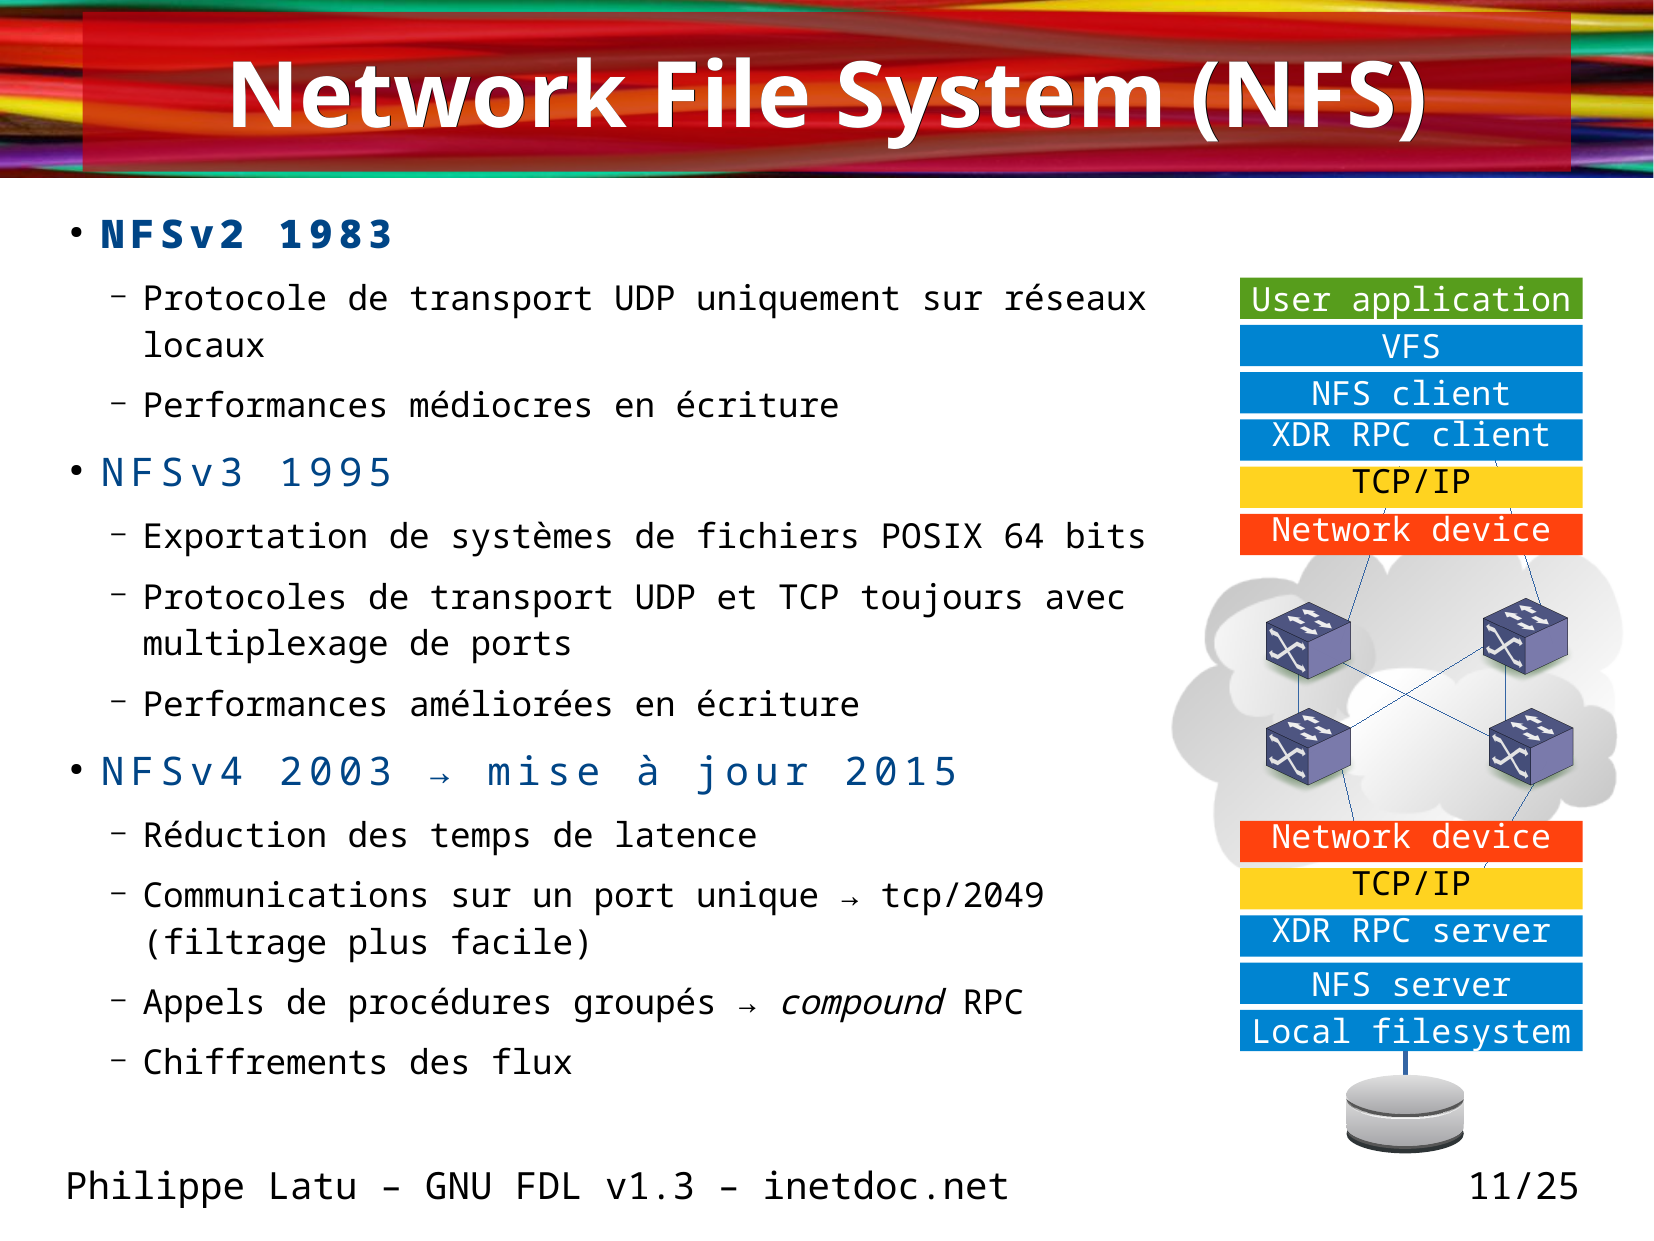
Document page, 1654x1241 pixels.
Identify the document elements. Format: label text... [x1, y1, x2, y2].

picture [1133, 525, 1654, 886]
text_box Network device [1240, 820, 1583, 863]
text_box TCP/IP [1240, 466, 1583, 508]
list NFSv2 1983 Protocole de transport UDP uniquement sur réseaux locaux Performances médiocres en écriture NFSv3 1995 Exportation de systèmes de fichiers POSIX 64 bits Protocoles de transport UDP et TCP toujours avec multiplexage de ports Performances améliorées en écriture NFSv4 2003 → mise à jour 2015 Réduction des temps de latence Communications sur un port unique → tcp/2049 (filtrage plus facile) Appels de procédures groupés → compound RPC Chiffrements des flux [59, 206, 1217, 1098]
text_box XDR RPC client [1240, 419, 1583, 461]
text_box Network device [1240, 513, 1583, 556]
text_box Local filesystem [1240, 1009, 1583, 1052]
text_box XDR RPC server [1240, 915, 1583, 957]
text_box TCP/IP [1240, 868, 1583, 910]
picture [0, 0, 1654, 178]
text_box NFS client [1240, 372, 1583, 414]
text_box [1346, 1074, 1465, 1154]
text_box Philippe Latu – GNU FDL v1.3 – inetdoc.net <numéro>/25 [59, 1133, 1595, 1237]
title Network File System (NFS) [82, 11, 1571, 172]
text_box NFS server [1240, 962, 1583, 1004]
text_box User application [1240, 277, 1583, 319]
text_box VFS [1240, 324, 1583, 367]
